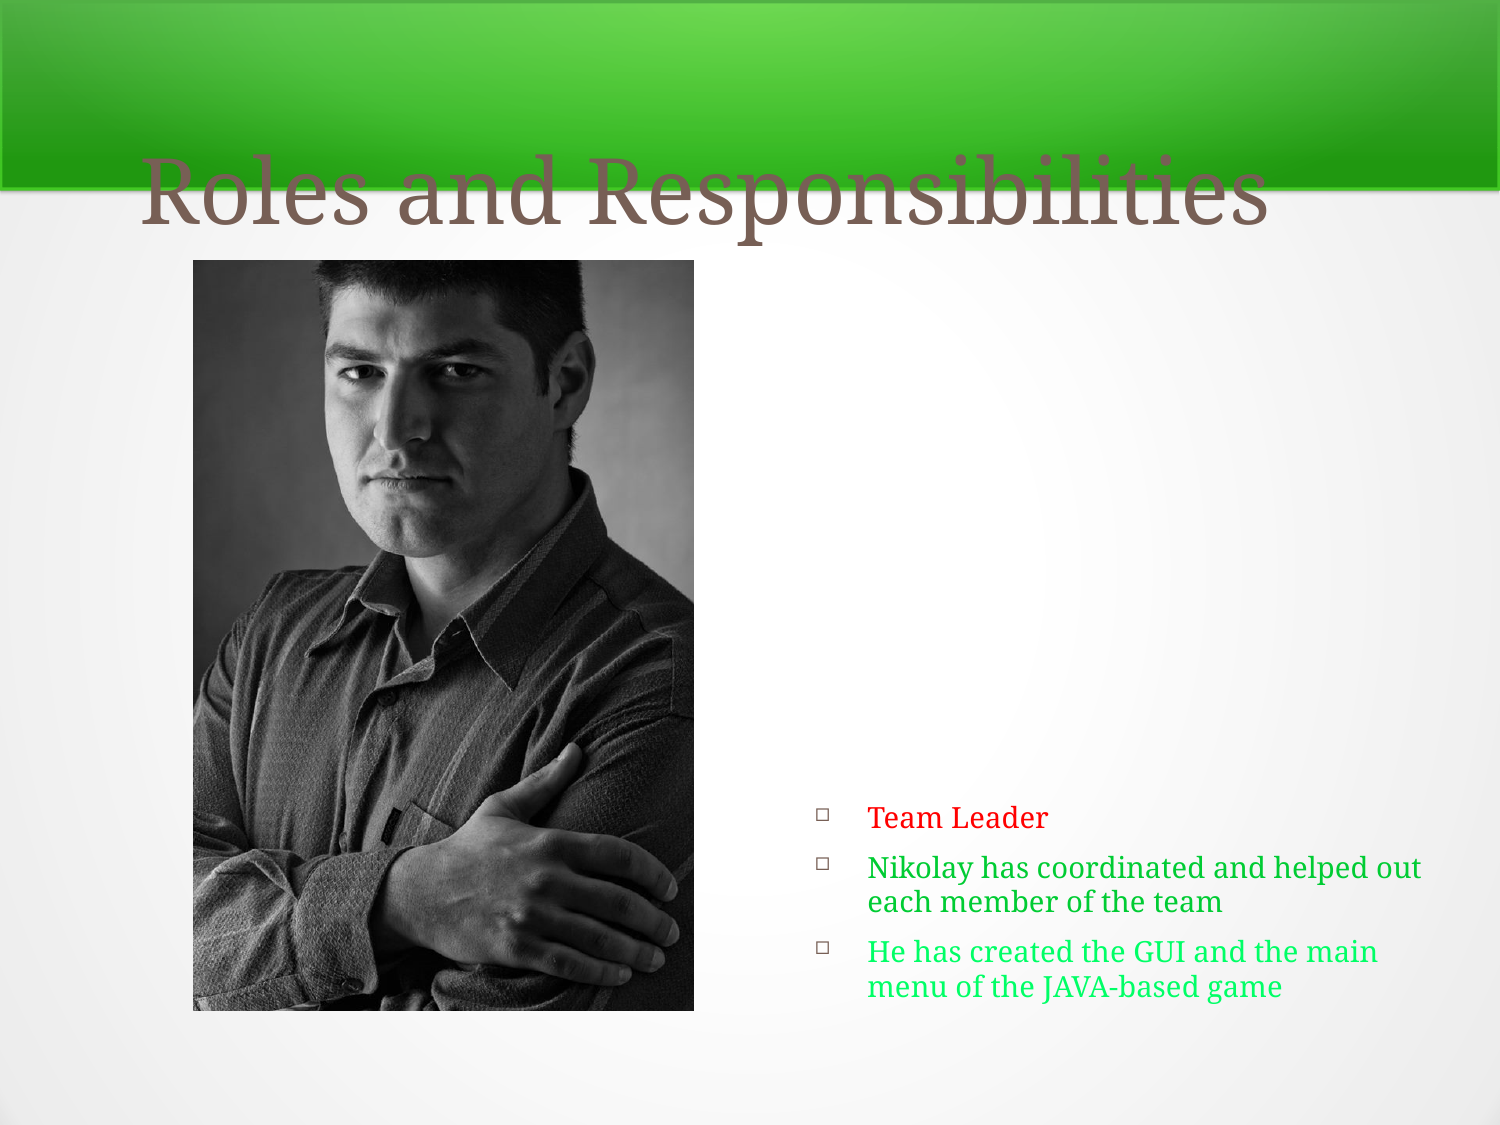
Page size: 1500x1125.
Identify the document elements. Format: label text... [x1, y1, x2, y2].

list Team Leader Nikolay has coordinated and helped out each member of the team He has created the GUI and the main menu of the JAVA-based game [800, 260, 1438, 1011]
picture [193, 260, 694, 1011]
title Roles and Responsibilities [125, 62, 1438, 250]
